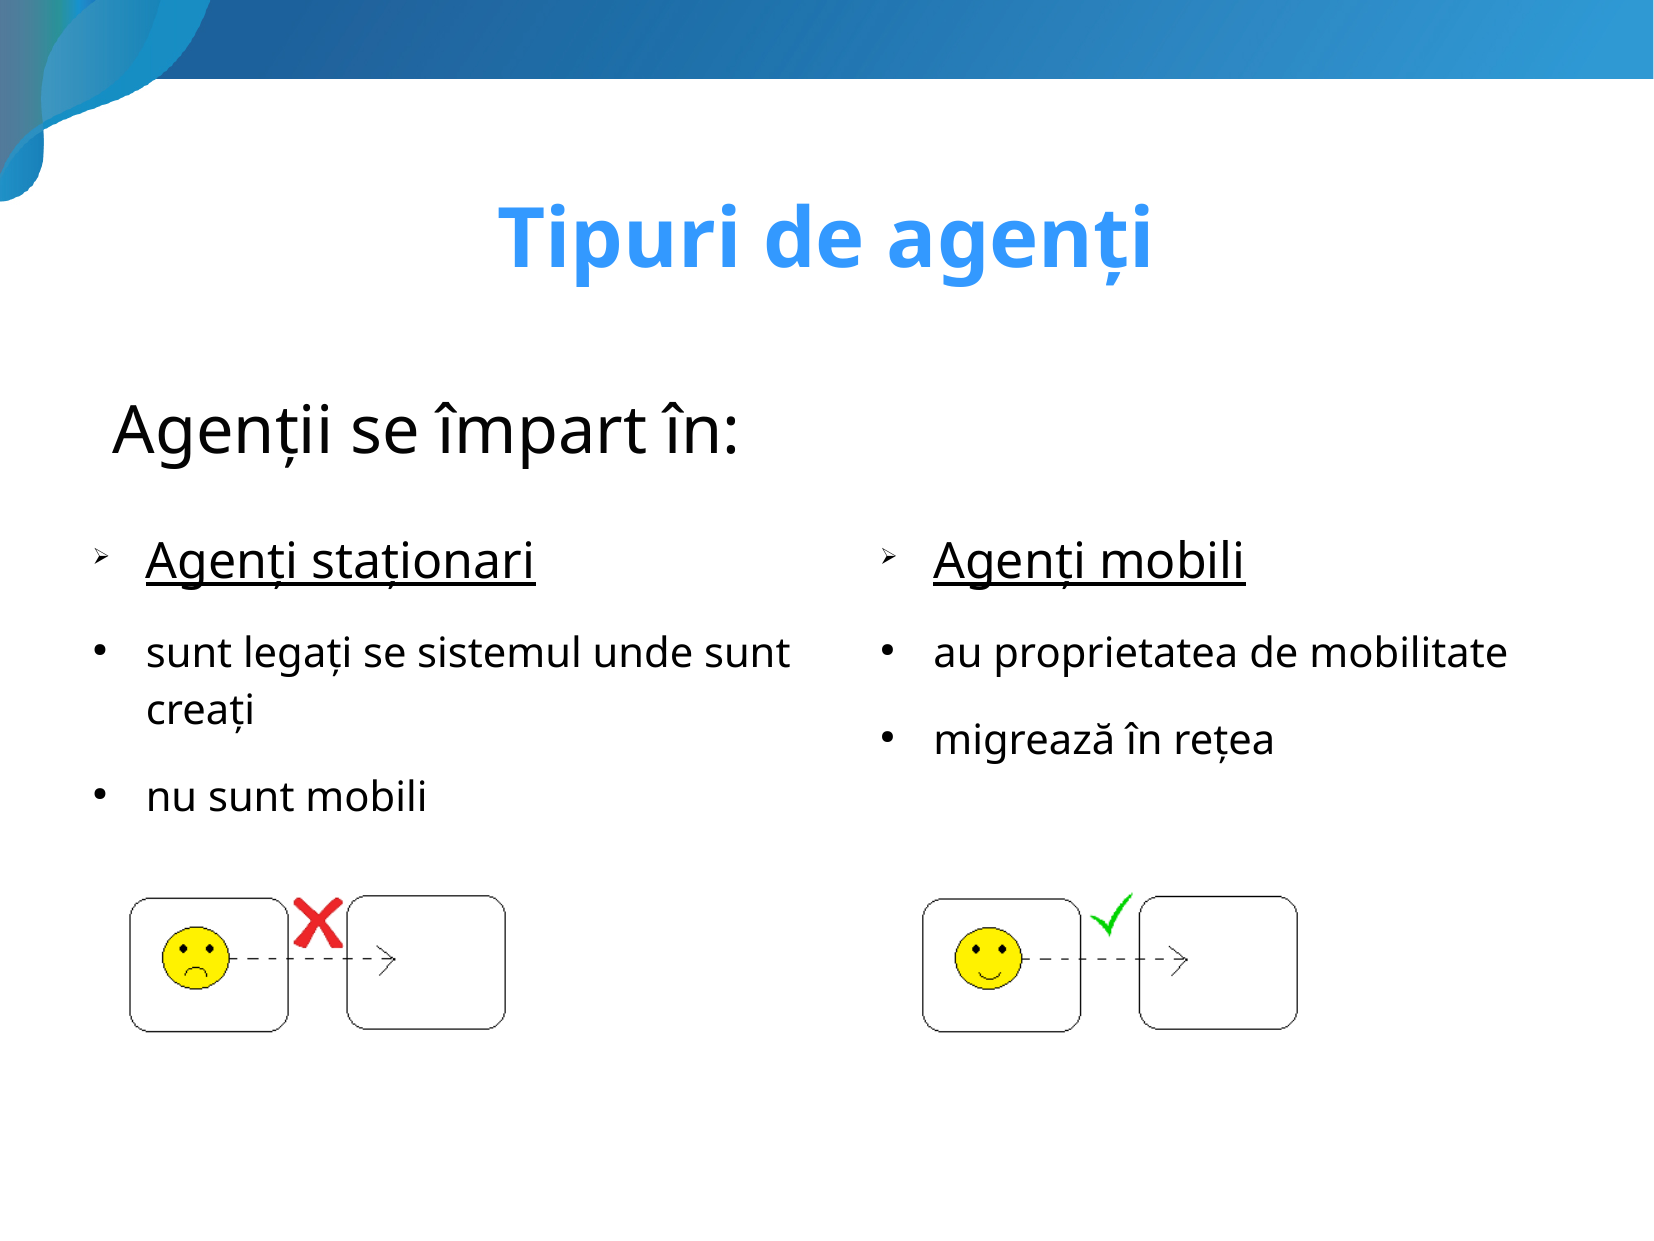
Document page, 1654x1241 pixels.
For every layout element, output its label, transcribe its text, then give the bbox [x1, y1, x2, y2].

title Tipuri de agenți [82, 132, 1571, 340]
list Agenți mobili au proprietatea de mobilitate migrează în rețea [863, 525, 1564, 1126]
picture [0, 0, 1654, 1241]
list Agenți staționari sunt legați se sistemul unde sunt creați nu sunt mobili [75, 525, 863, 1126]
title Agenții se împart în: [112, 385, 1463, 470]
